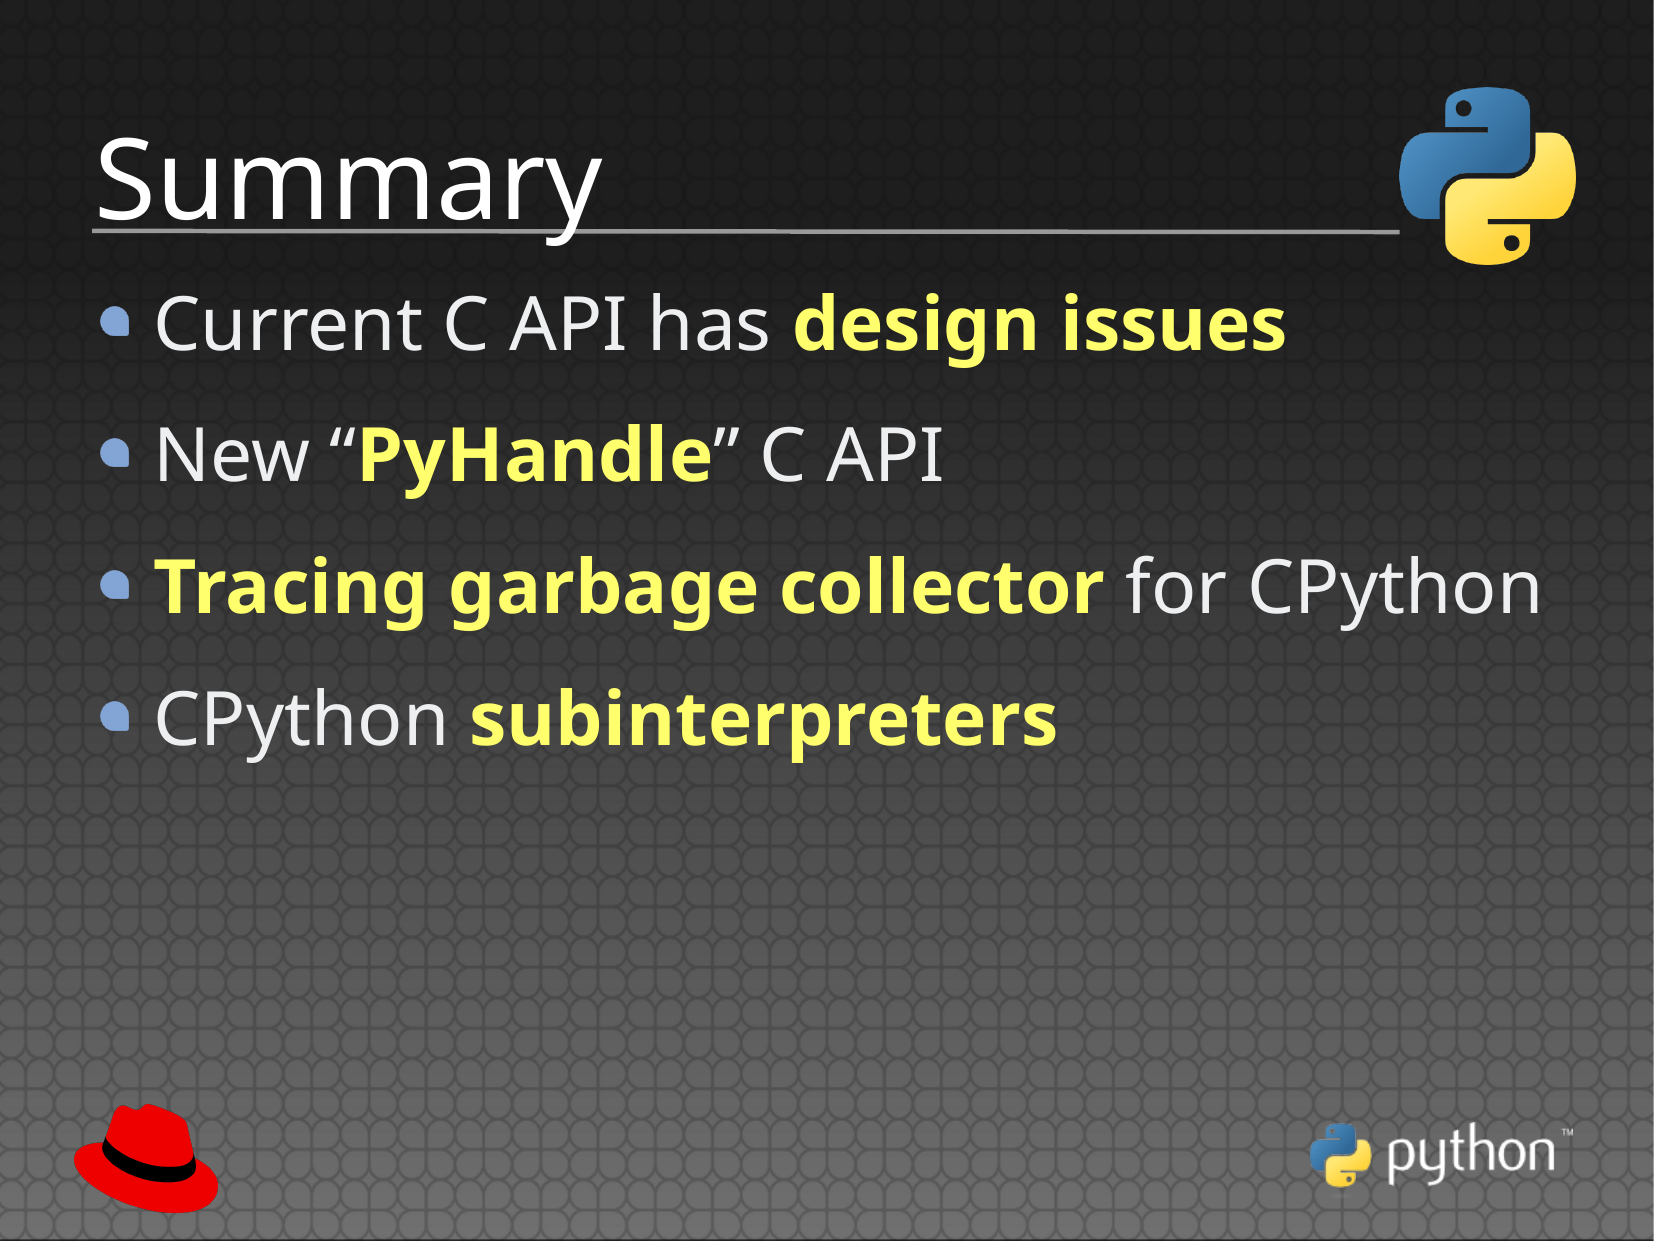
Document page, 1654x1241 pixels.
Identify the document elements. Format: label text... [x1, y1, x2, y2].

list Current C API has design issues New “PyHandle” C API Tracing garbage collector for CPython CPython subinterpreters [82, 269, 1573, 1241]
title Summary [94, 100, 1426, 251]
picture [0, 0, 1654, 1241]
